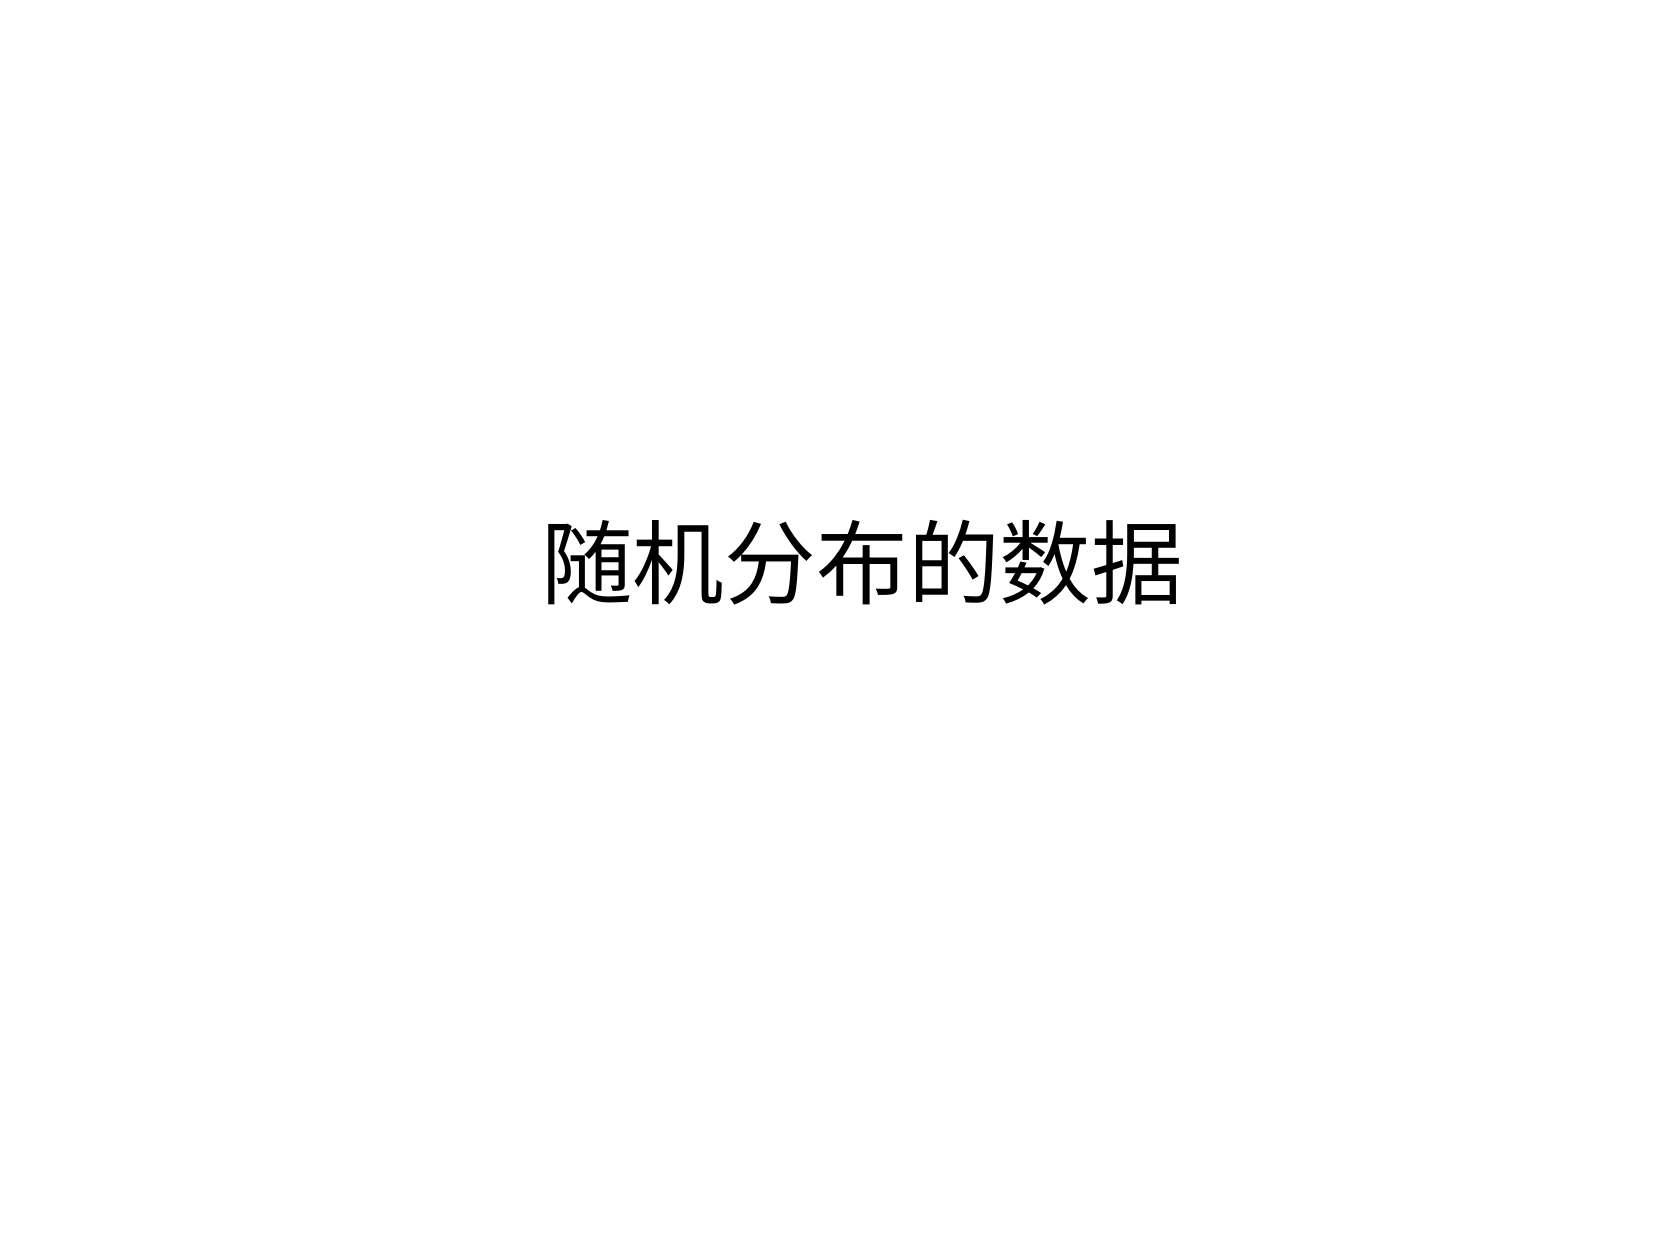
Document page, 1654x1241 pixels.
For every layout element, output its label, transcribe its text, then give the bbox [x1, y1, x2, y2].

title 随机分布的数据 [118, 454, 1607, 662]
